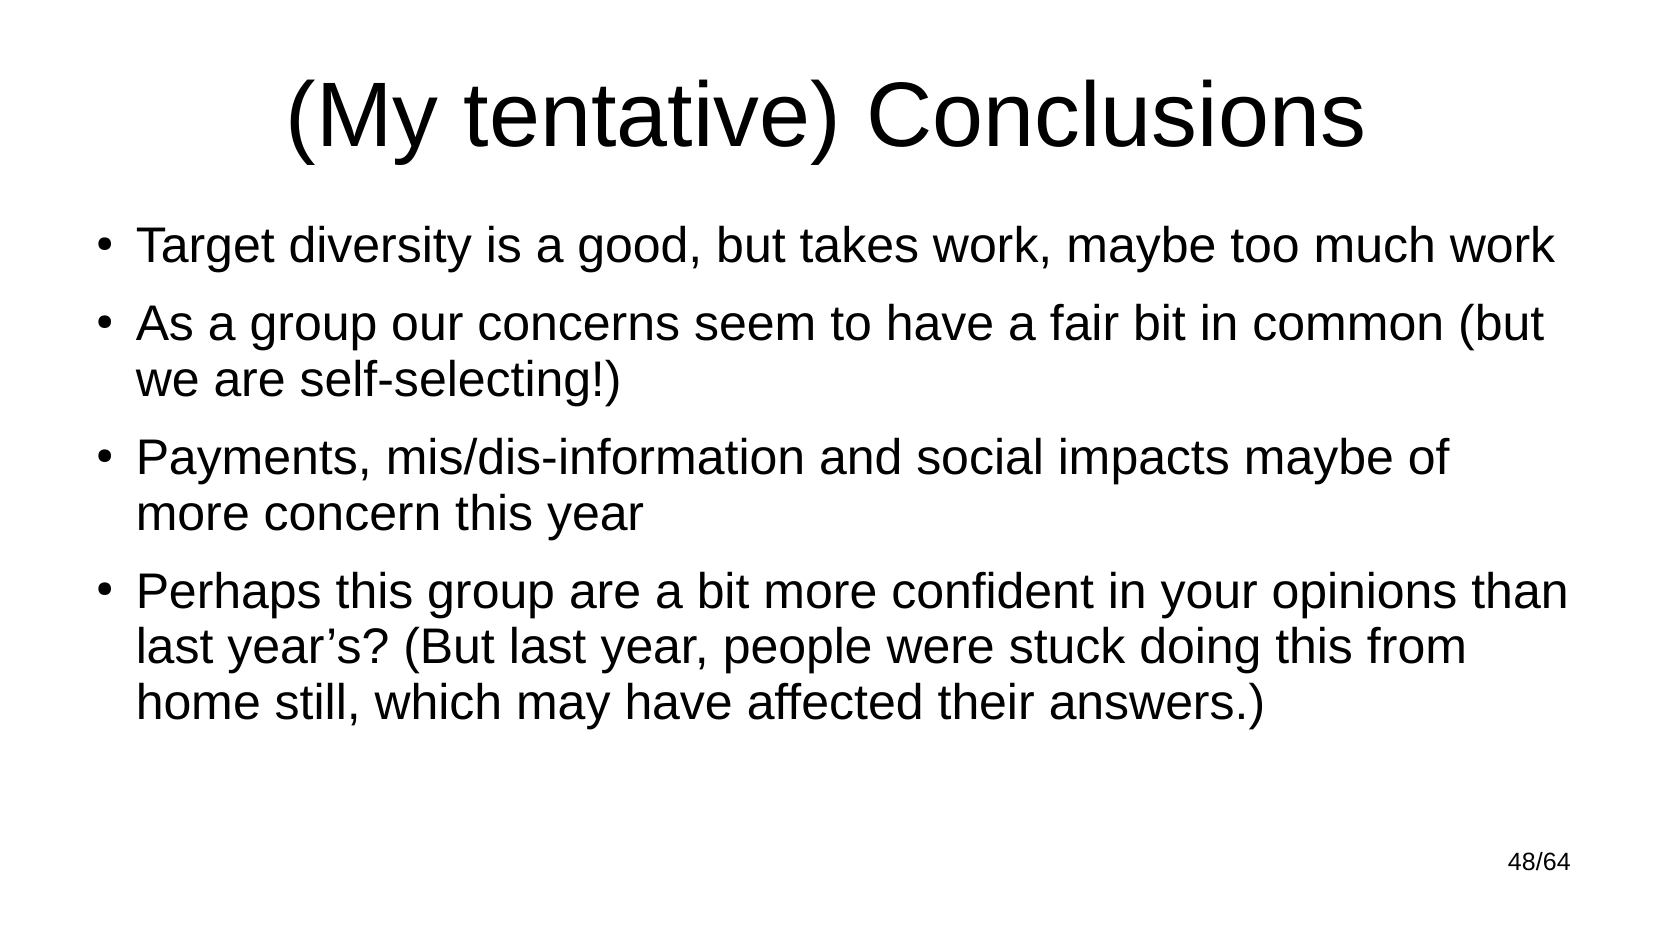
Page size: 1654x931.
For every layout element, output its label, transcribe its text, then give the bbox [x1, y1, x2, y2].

list Target diversity is a good, but takes work, maybe too much work As a group our concerns seem to have a fair bit in common (but we are self-selecting!) Payments, mis/dis-information and social impacts maybe of more concern this year Perhaps this group are a bit more confident in your opinions than last year’s? (But last year, people were stuck doing this from home still, which may have affected their answers.) [82, 217, 1571, 758]
title (My tentative) Conclusions [82, 37, 1571, 193]
